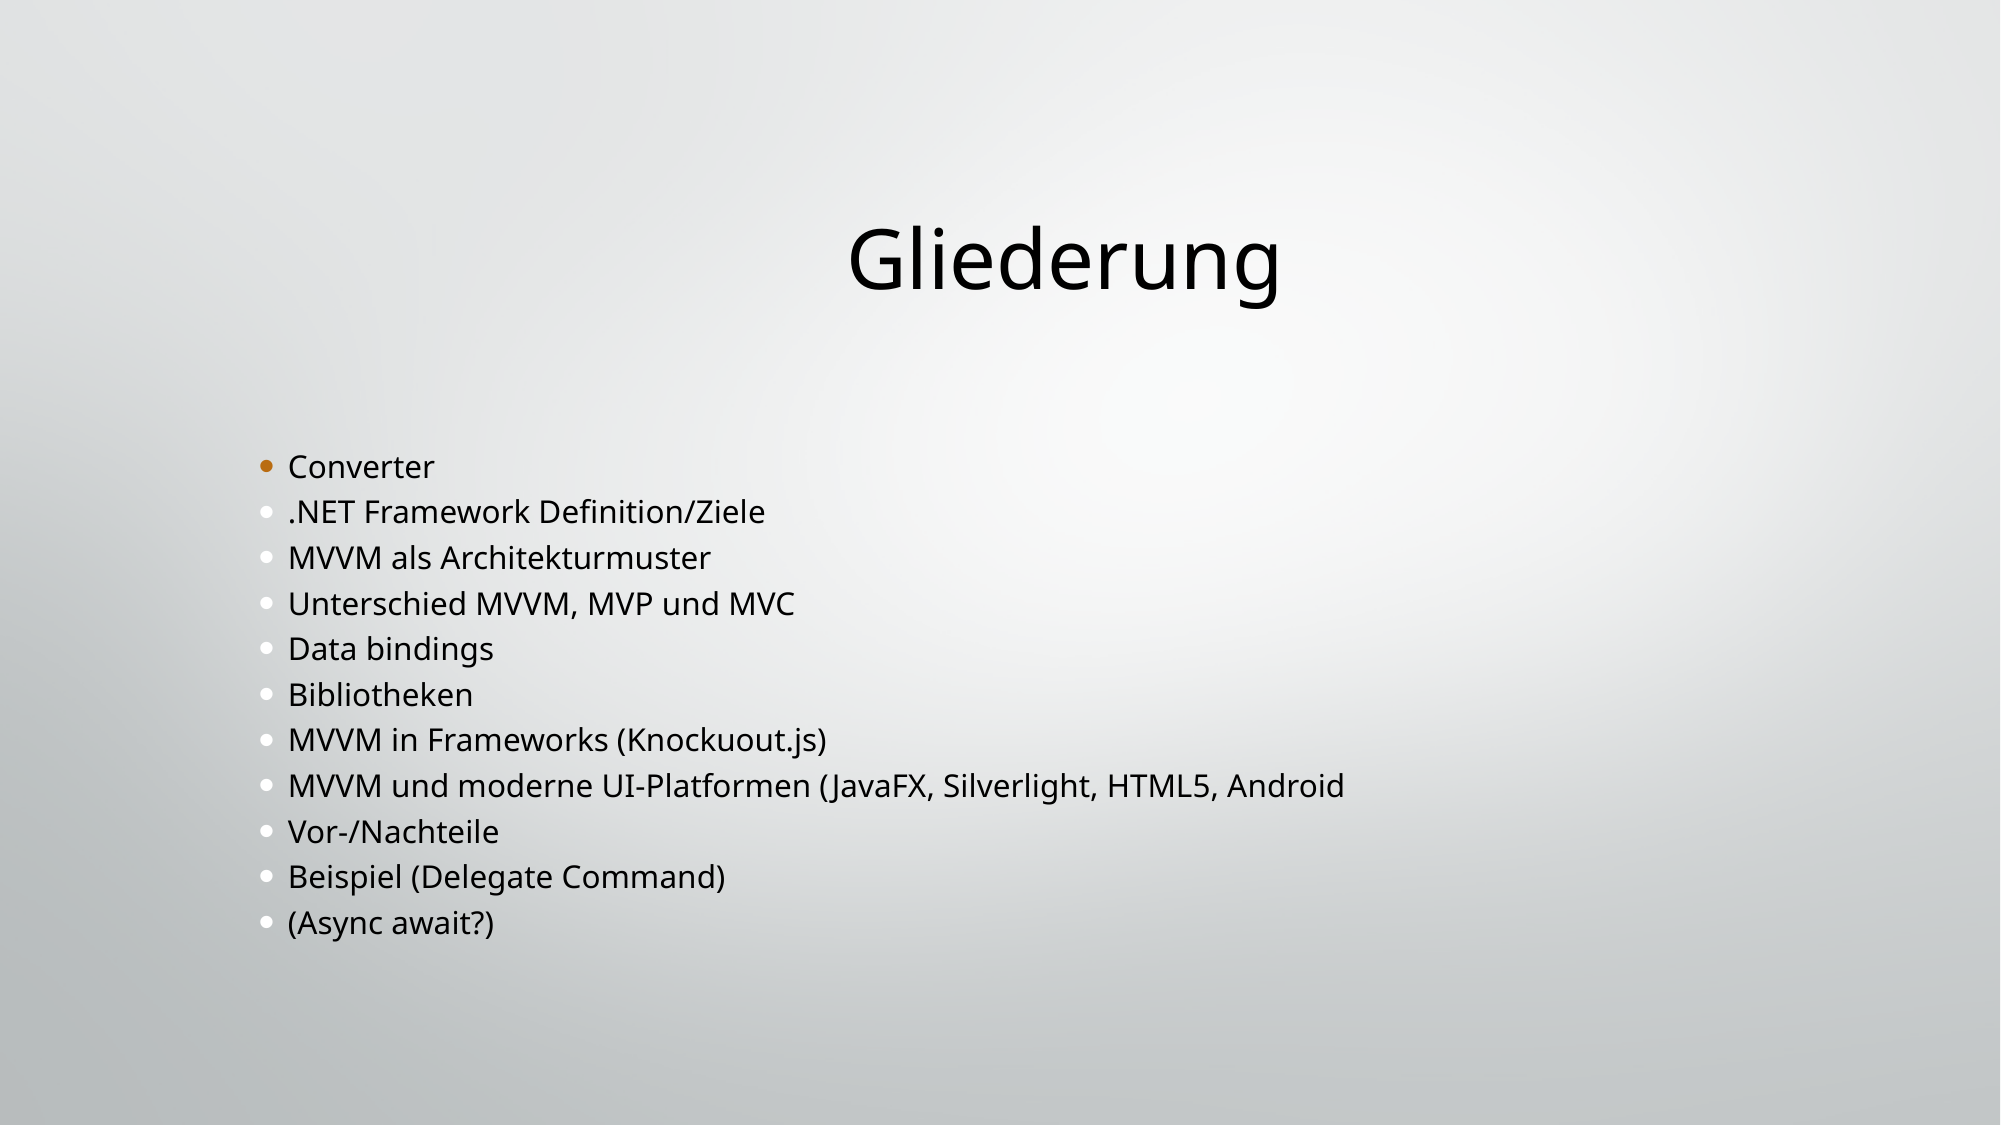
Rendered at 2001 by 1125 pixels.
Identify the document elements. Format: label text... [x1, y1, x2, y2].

list Converter .NET Framework Definition/Ziele MVVM als Architekturmuster Unterschied MVVM, MVP und MVC Data bindings Bibliotheken MVVM in Frameworks (Knockuout.js) MVVM und moderne UI-Platformen (JavaFX, Silverlight, HTML5, Android Vor-/Nachteile Beispiel (Delegate Command) (Async await?) [243, 437, 1887, 950]
title Gliederung [243, 112, 1887, 400]
picture [0, 0, 2001, 1125]
